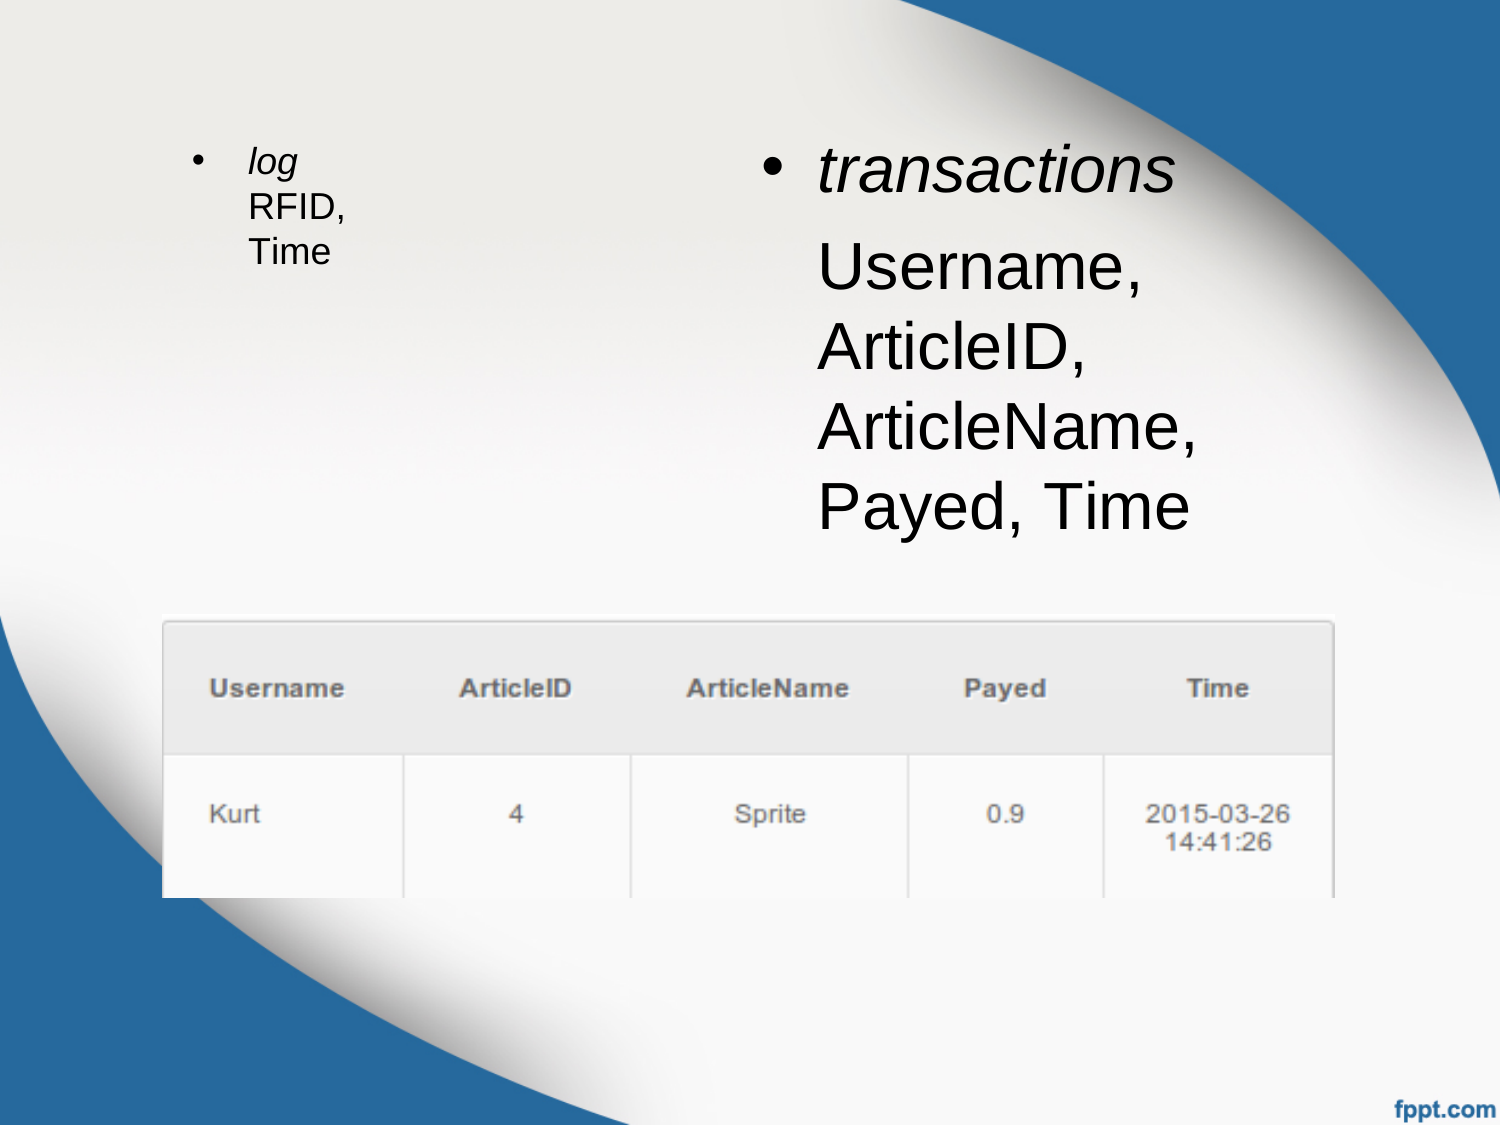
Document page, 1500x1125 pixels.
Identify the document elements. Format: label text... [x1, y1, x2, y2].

list transactions Username, ArticleID, ArticleName, Payed, Time [746, 118, 1406, 657]
text_box log RFID, Time [177, 129, 438, 418]
picture [0, 0, 1500, 1125]
